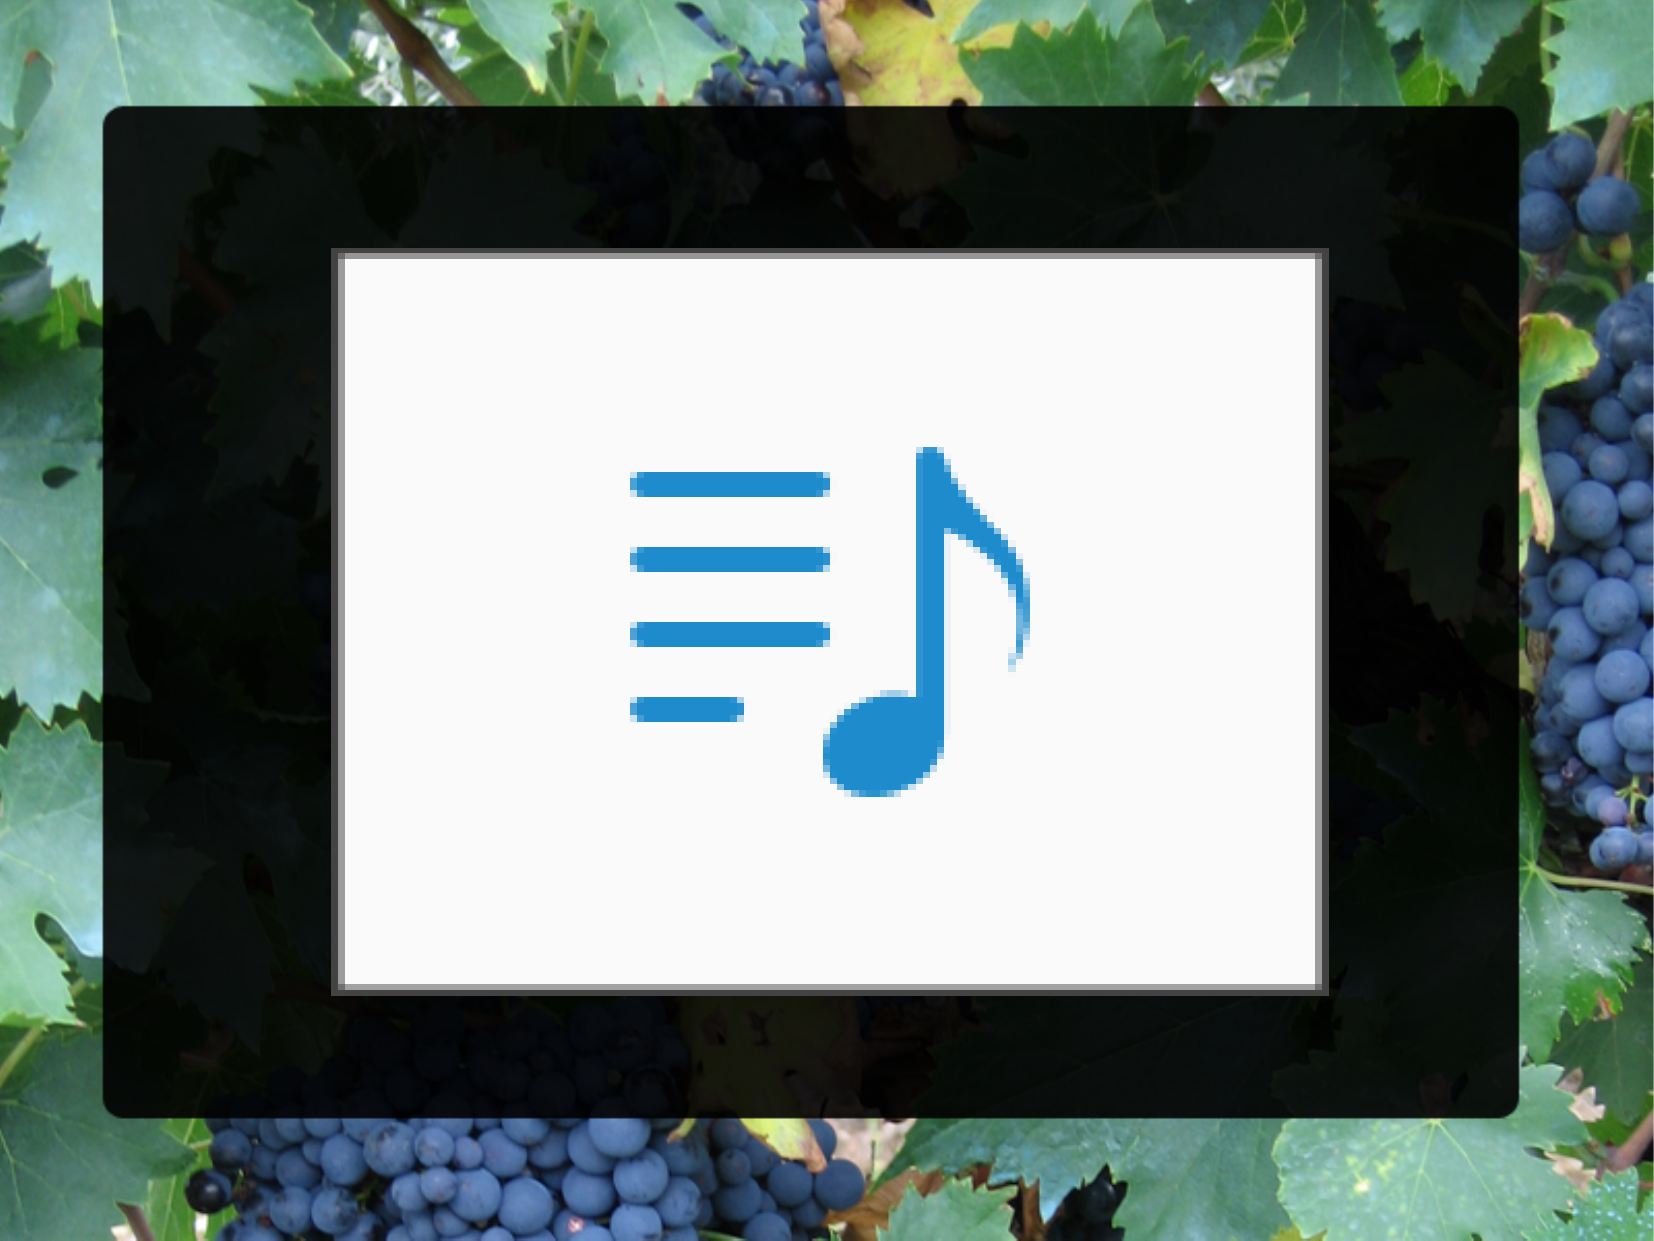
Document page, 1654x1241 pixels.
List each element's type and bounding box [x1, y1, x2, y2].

text_box [330, 246, 1331, 997]
picture [0, 0, 1654, 1241]
